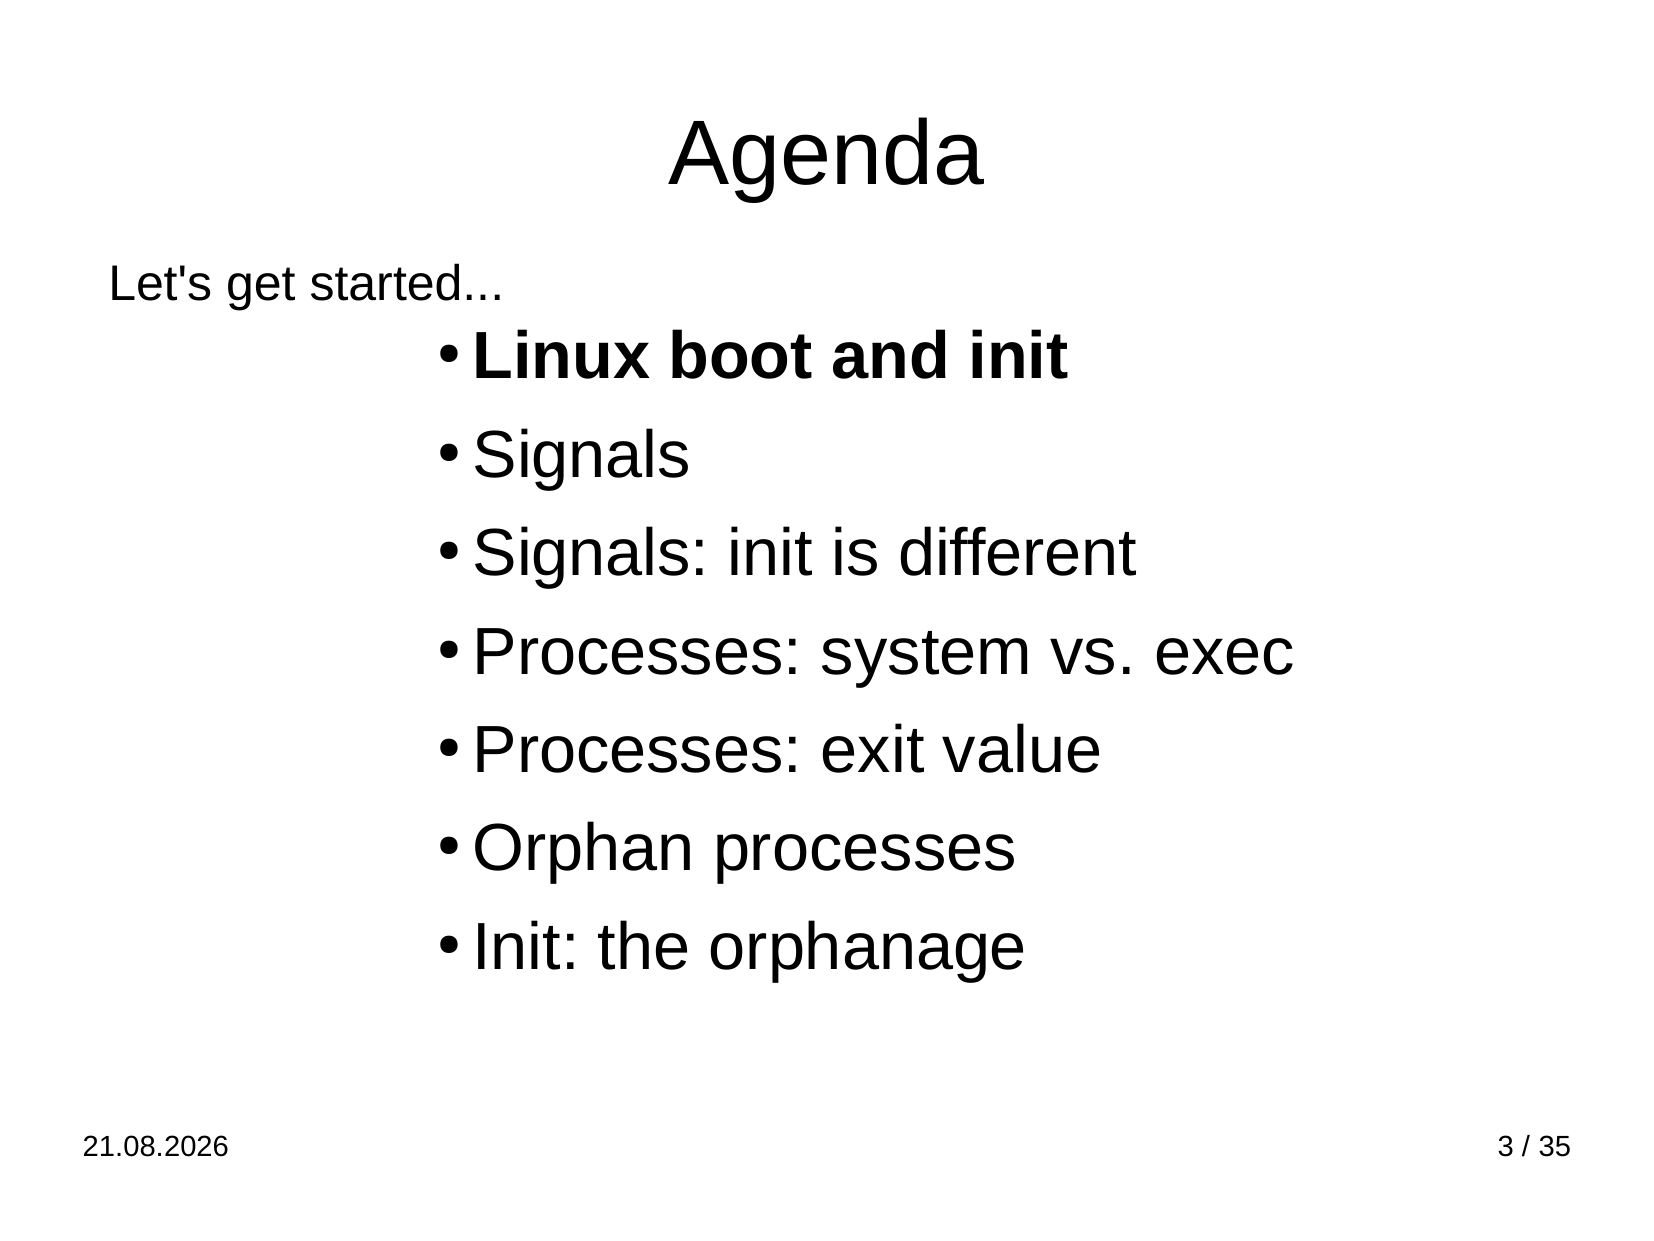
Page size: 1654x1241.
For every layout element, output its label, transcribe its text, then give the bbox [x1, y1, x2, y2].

subtitle Linux boot and init Signals Signals: init is different Processes: system vs. exec Processes: exit value Orphan processes Init: the orphanage [437, 266, 1359, 1134]
title Agenda [82, 49, 1571, 257]
text_box Let's get started... [93, 248, 520, 319]
